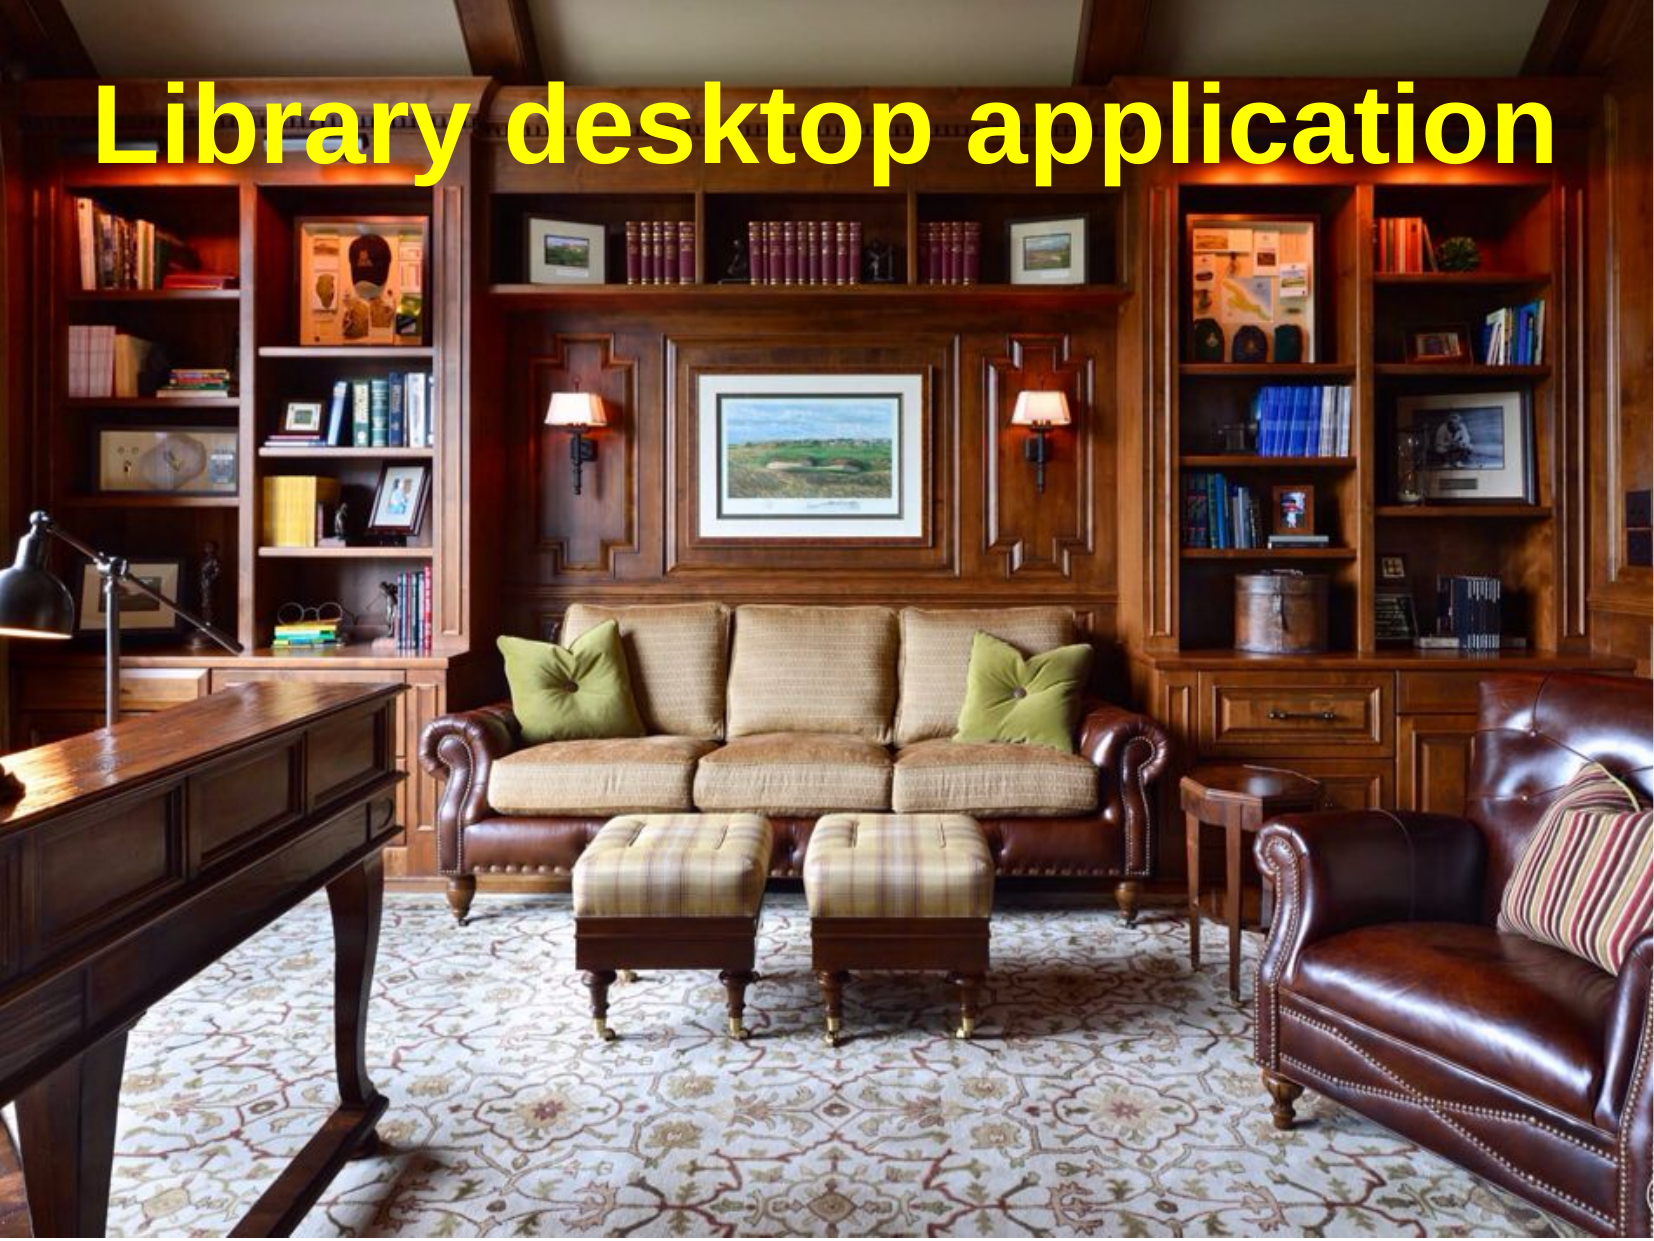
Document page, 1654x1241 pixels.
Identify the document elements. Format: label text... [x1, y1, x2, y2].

text_box Library desktop application [76, 54, 1576, 196]
picture [0, 0, 1654, 1238]
